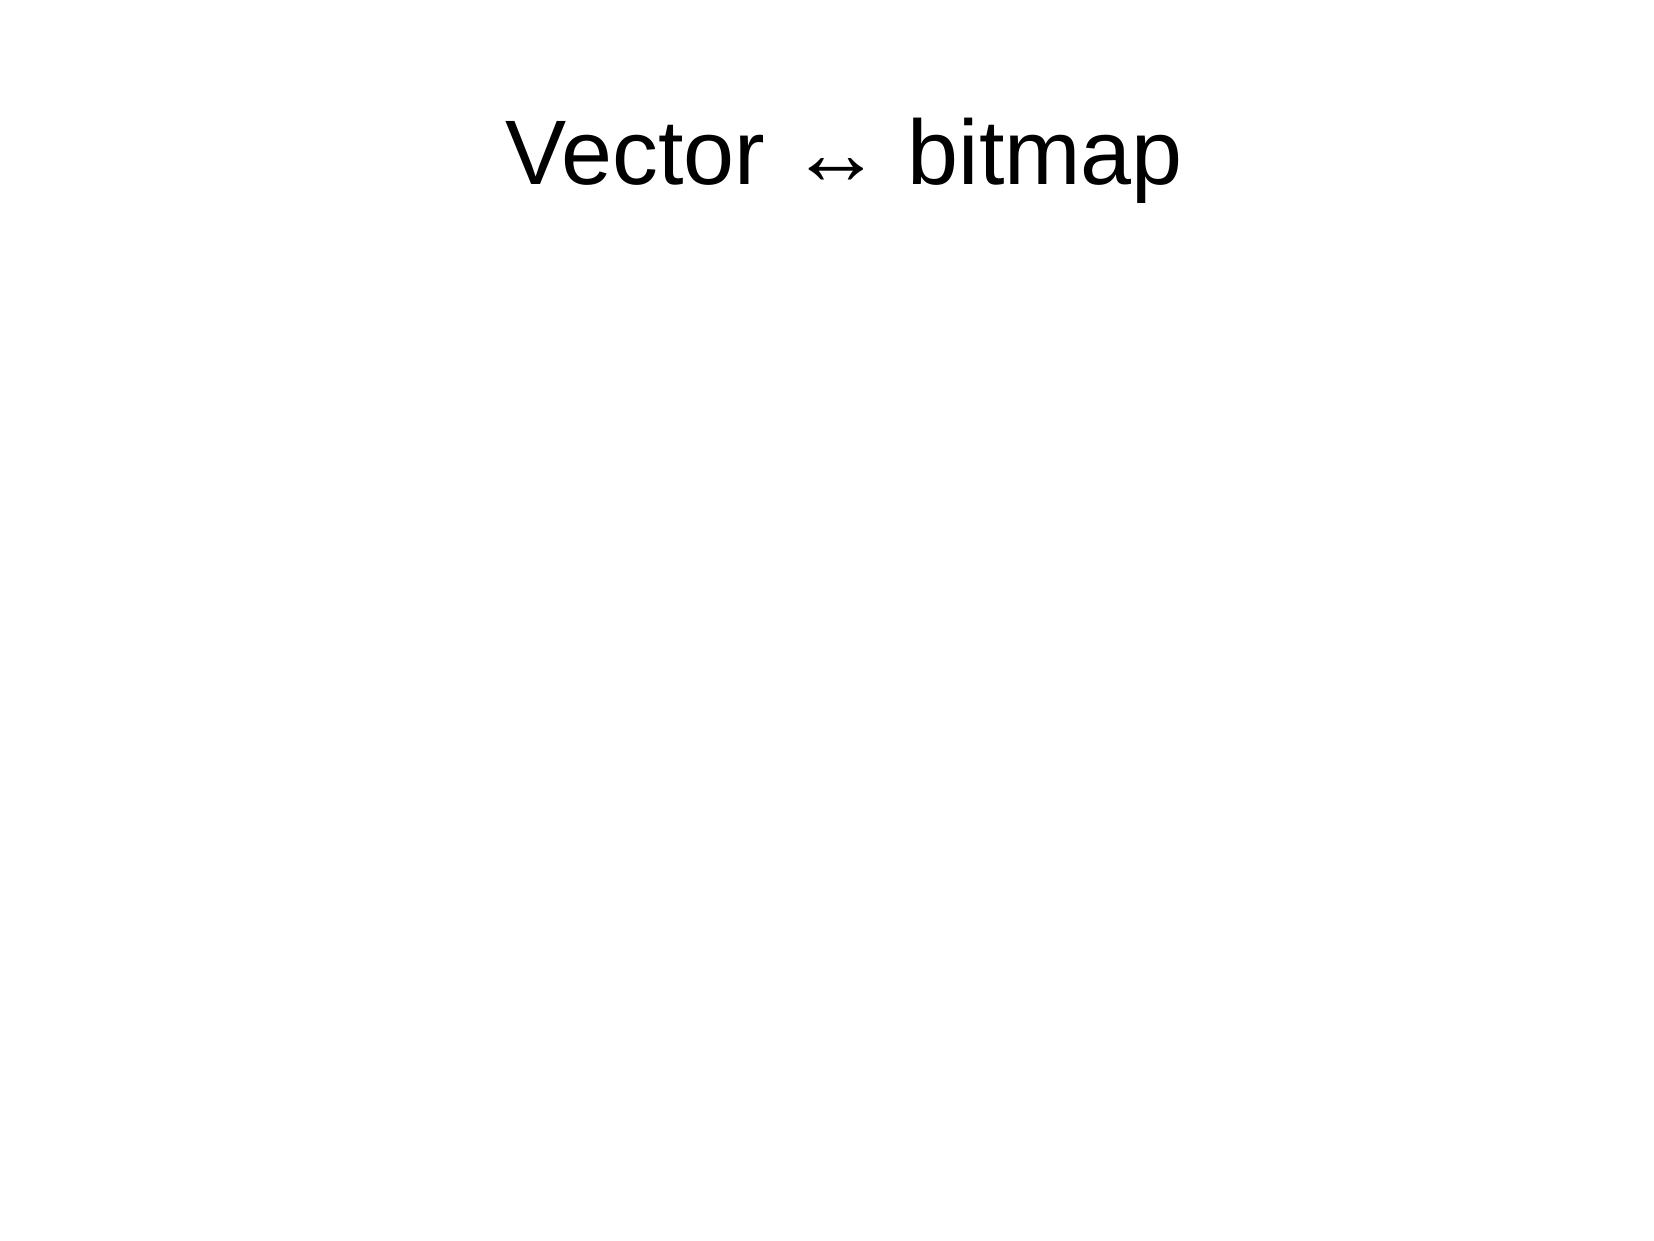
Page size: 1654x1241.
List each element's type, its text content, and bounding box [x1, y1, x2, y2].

title Vector ↔ bitmap [82, 49, 1571, 257]
